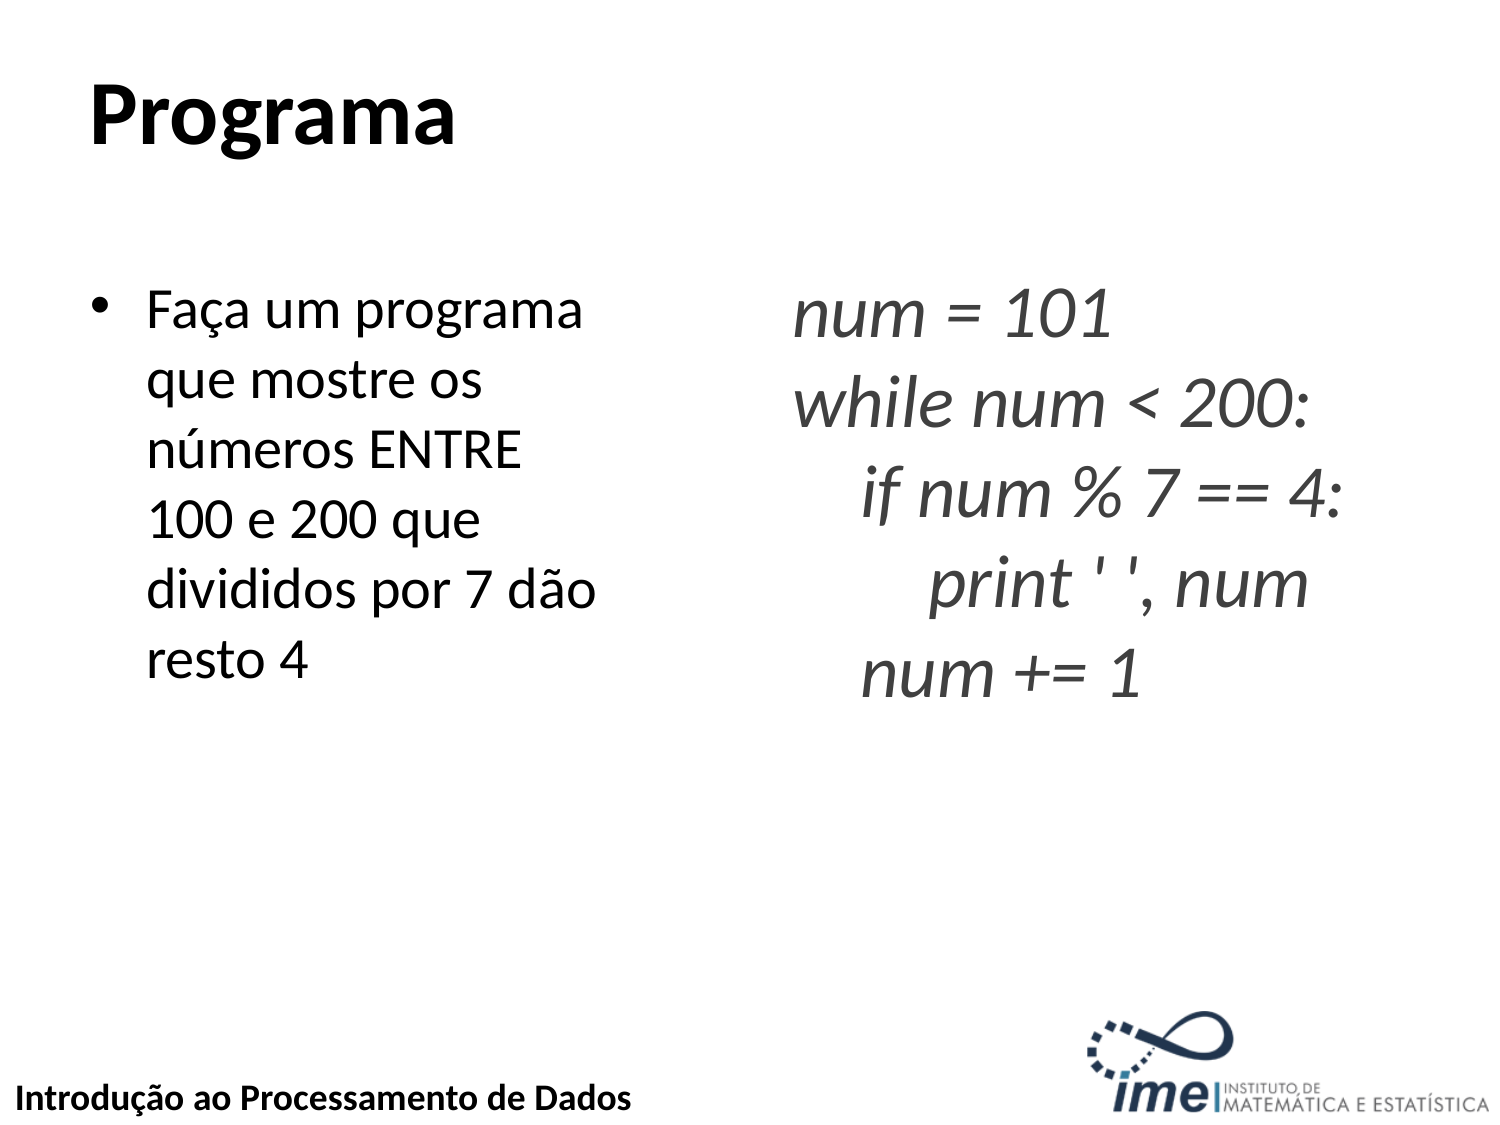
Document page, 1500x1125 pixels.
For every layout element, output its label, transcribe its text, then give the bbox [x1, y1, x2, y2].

title Programa [75, 45, 1425, 233]
text_box num = 101 while num < 200: if num % 7 == 4: print ' ', num num += 1 [777, 255, 1361, 901]
list Faça um programa que mostre os números ENTRE 100 e 200 que divididos por 7 dão resto 4 [75, 262, 621, 1005]
picture [1086, 1011, 1495, 1115]
